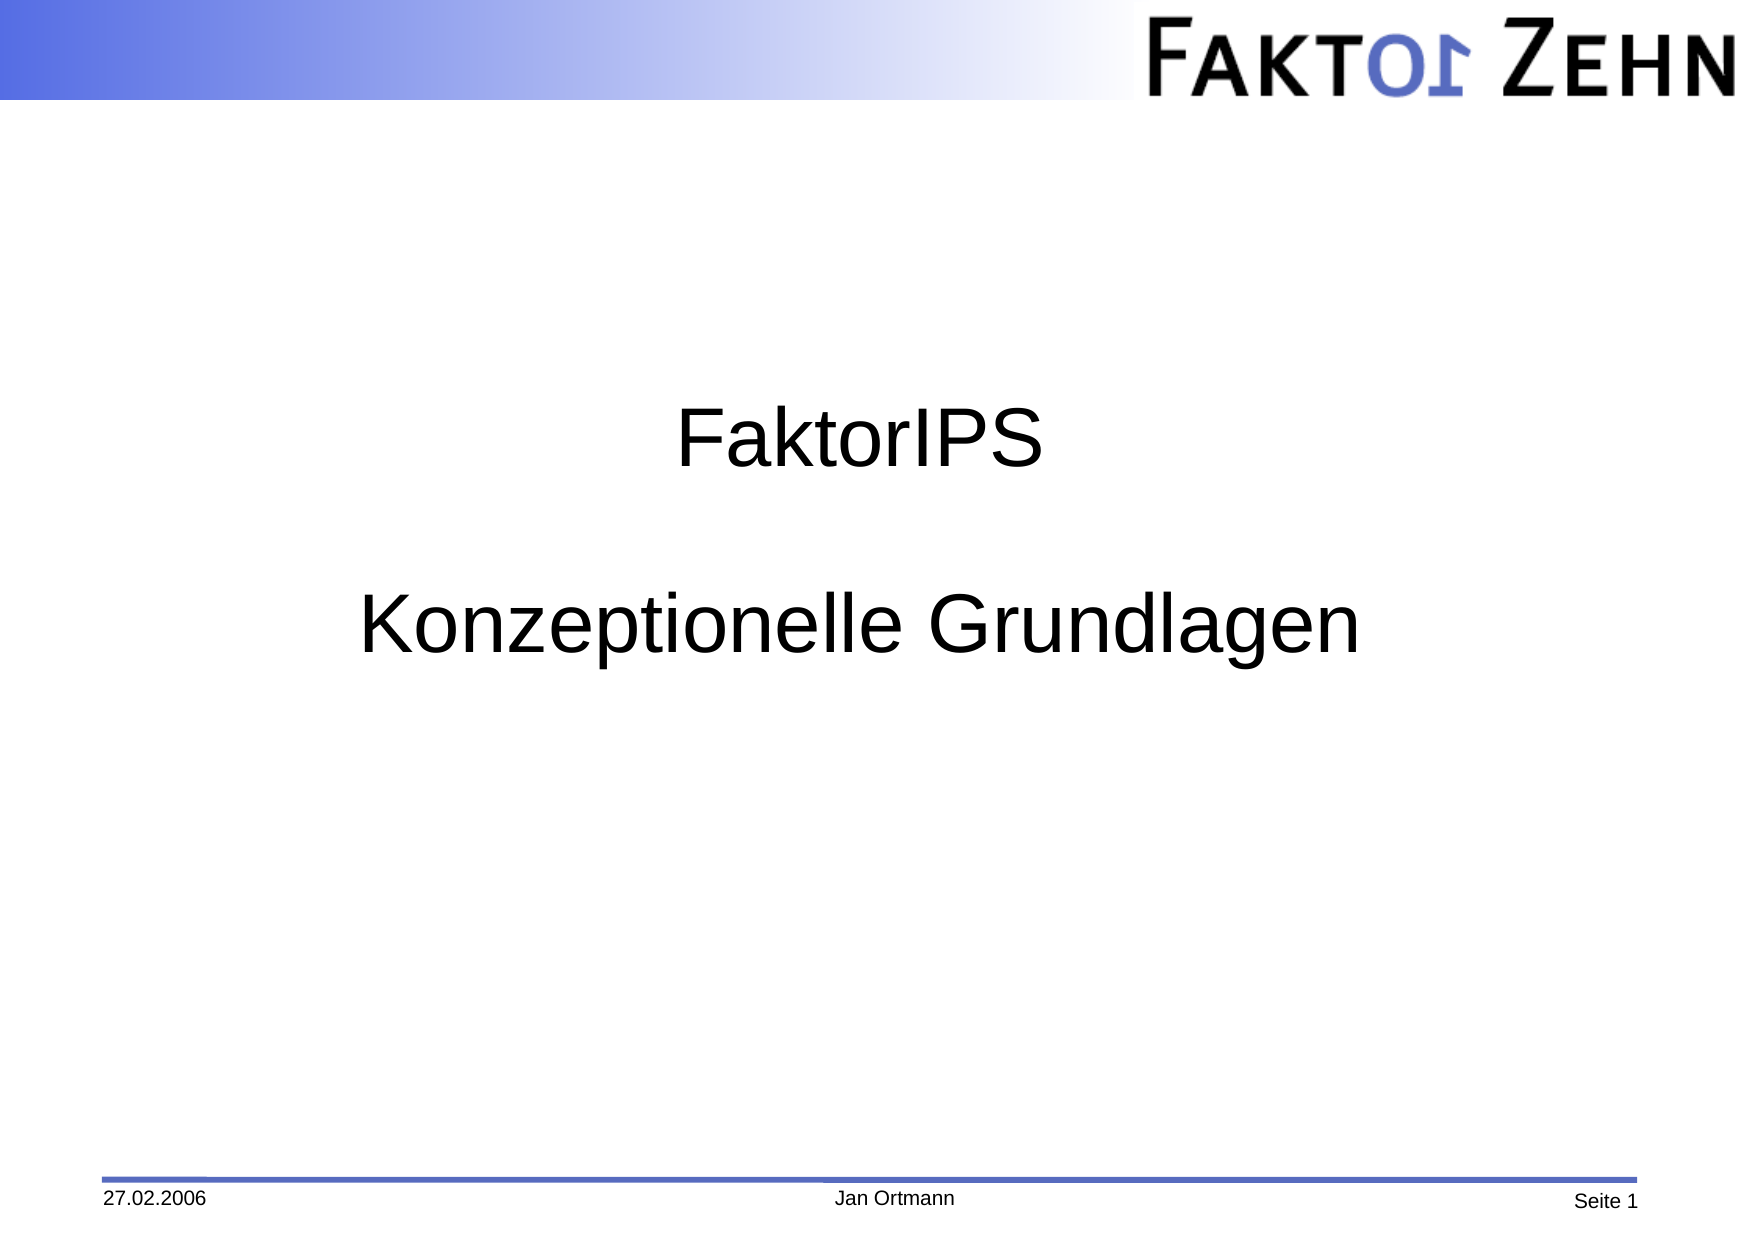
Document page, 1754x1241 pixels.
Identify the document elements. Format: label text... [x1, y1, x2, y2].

picture [1133, 2, 1749, 105]
title FaktorIPS Konzeptionelle Grundlagen [162, 391, 1559, 671]
